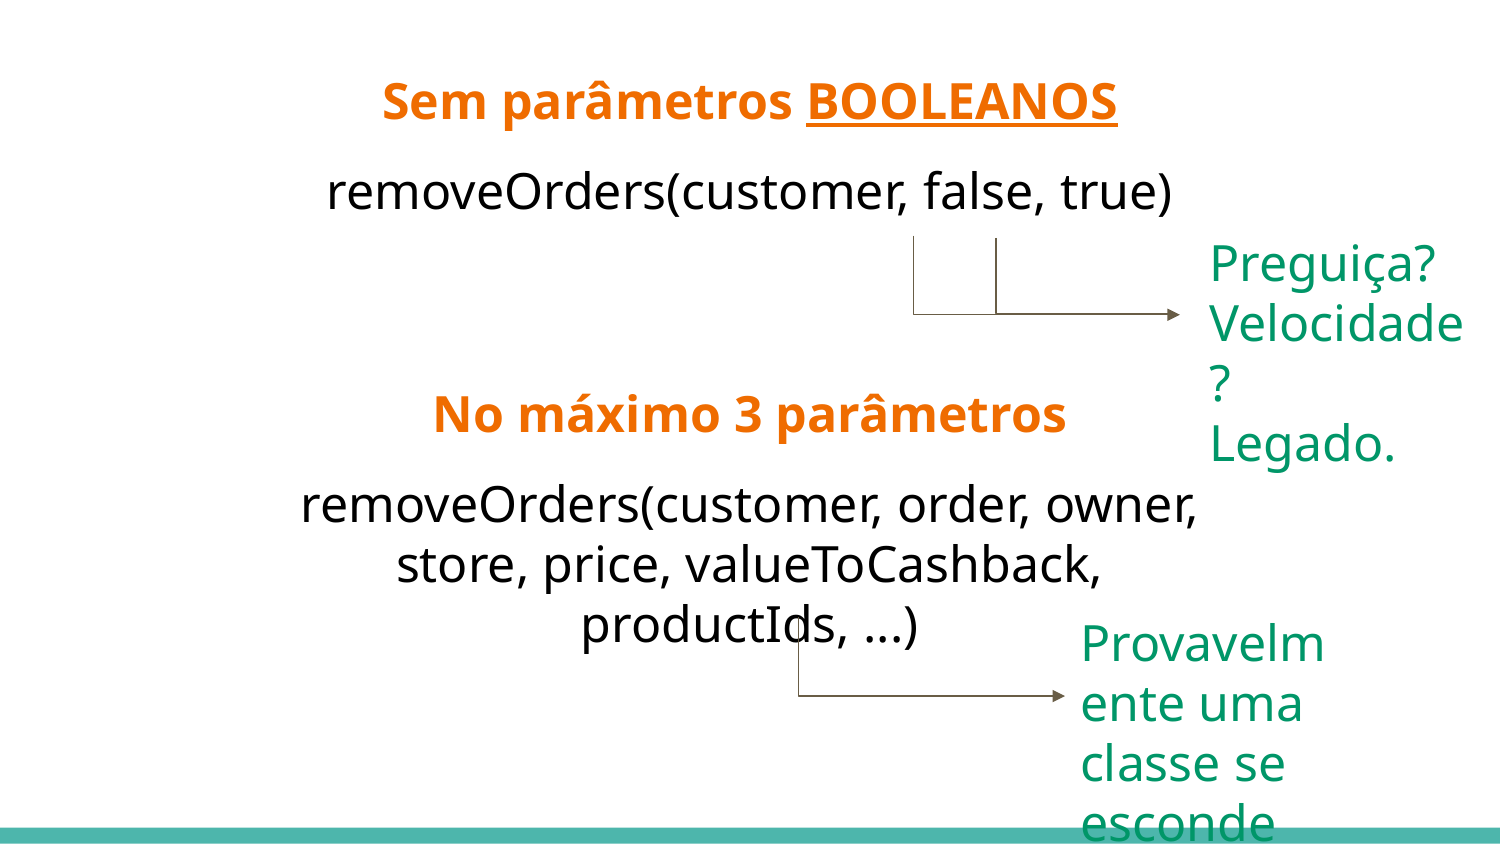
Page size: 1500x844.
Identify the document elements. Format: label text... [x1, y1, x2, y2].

text_box No máximo 3 parâmetros removeOrders(customer, order, owner, store, price, valueToCashback, productIds, ...) [255, 367, 1245, 564]
text_box Provavelmente uma classe se esconde aqui [1064, 596, 1353, 833]
text_box Preguiça? Velocidade? Legado. [1194, 216, 1483, 353]
text_box Sem parâmetros BOOLEANOS removeOrders(customer, false, true) [255, 54, 1245, 251]
